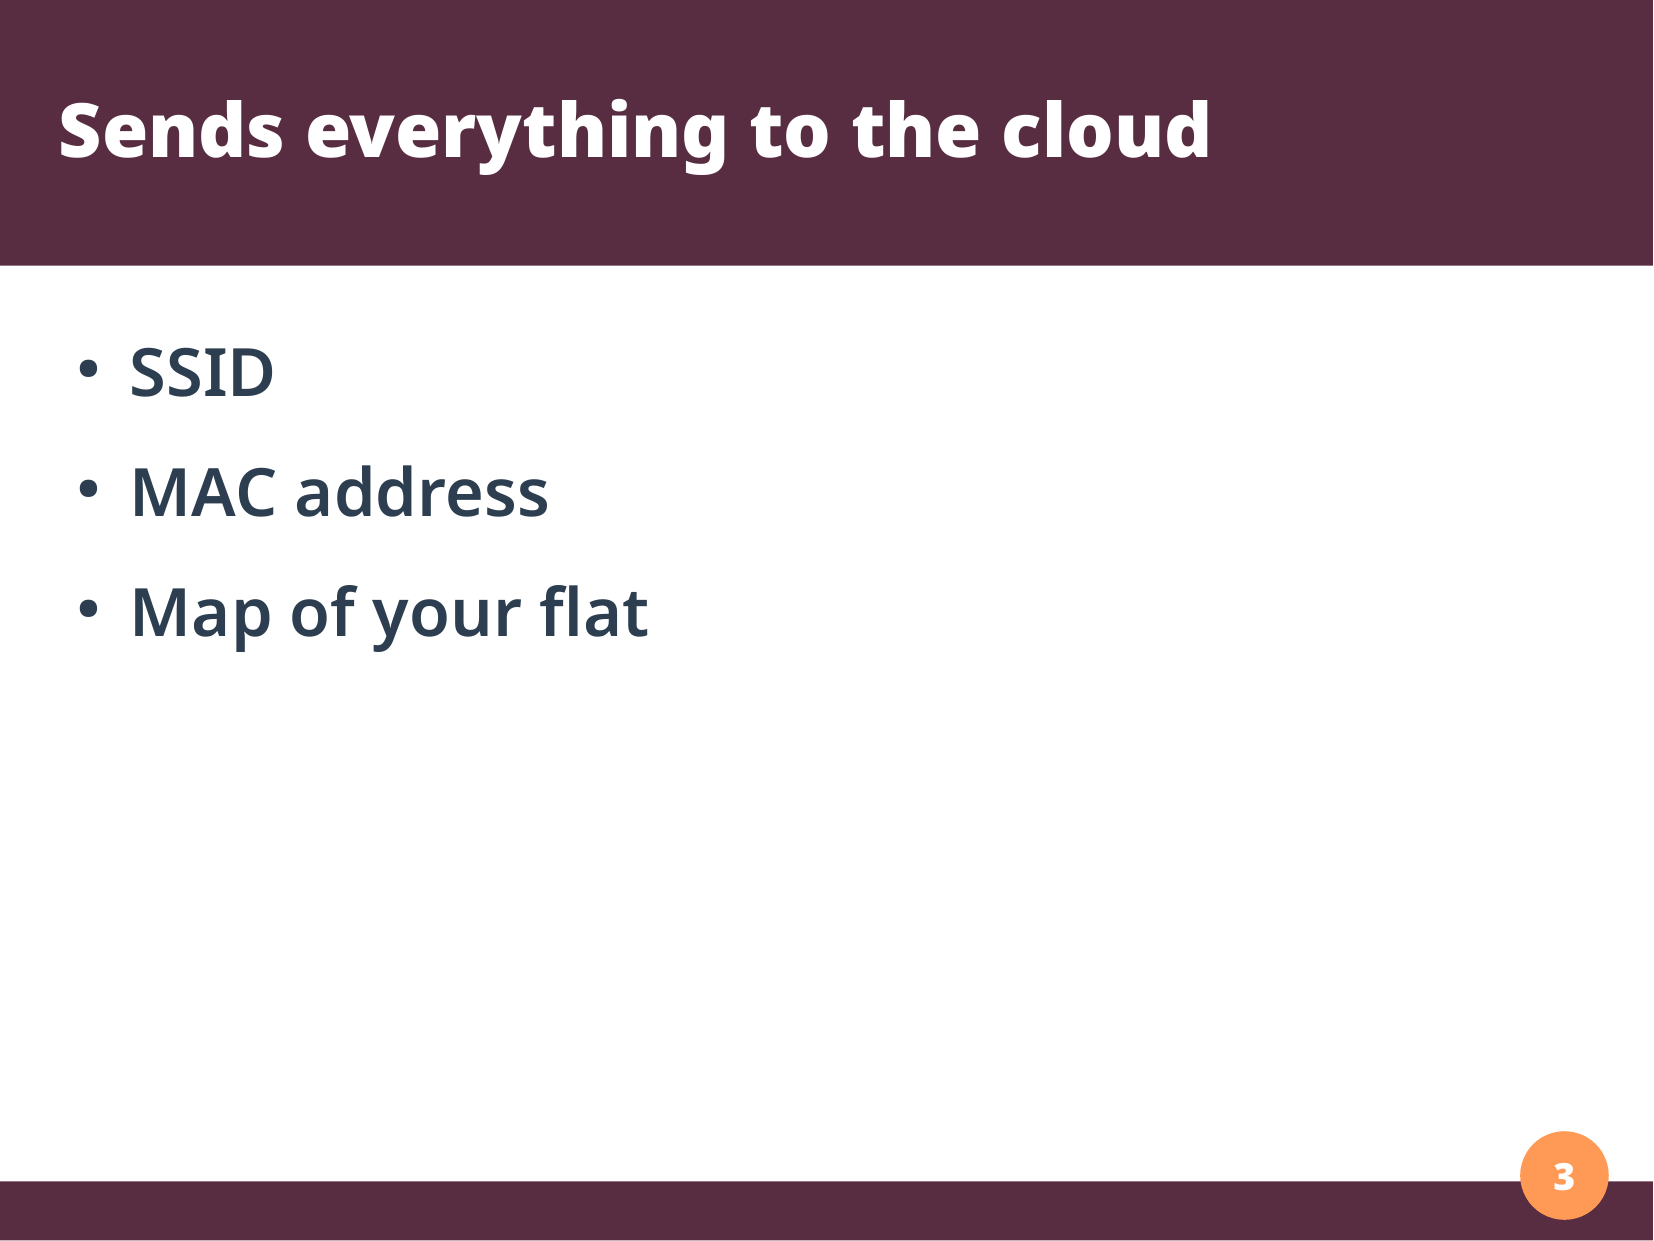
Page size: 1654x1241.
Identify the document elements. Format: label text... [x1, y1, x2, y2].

title Sends everything to the cloud [58, 49, 1594, 207]
list SSID MAC address Map of your flat [58, 324, 1594, 1152]
